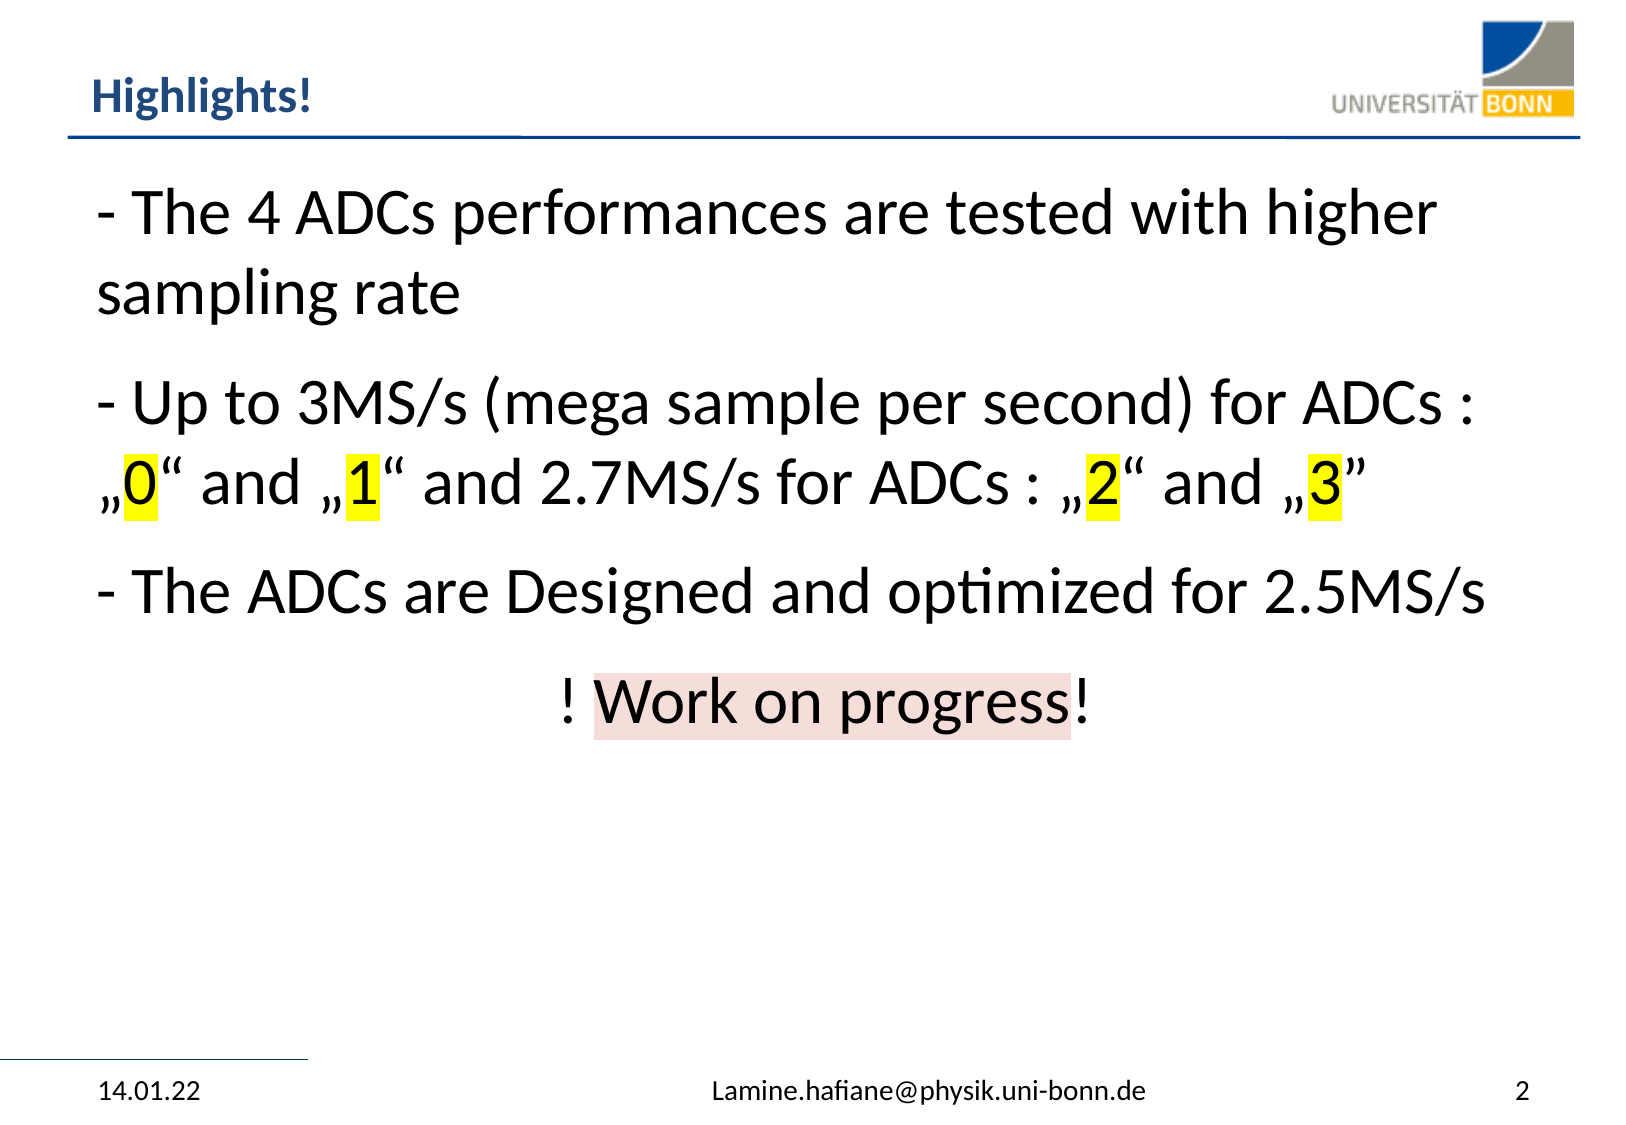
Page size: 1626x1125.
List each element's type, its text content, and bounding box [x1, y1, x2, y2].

picture [1330, 0, 1574, 137]
footer Lamine.hafiane@physik.uni-bonn.de [525, 1058, 1334, 1119]
slide_number 14.01.22 [82, 1058, 513, 1119]
title Highlights! [76, 55, 1306, 150]
slide_number <number> [1356, 1058, 1545, 1119]
list - The 4 ADCs performances are tested with higher sampling rate - Up to 3MS/s (mega sample per second) for ADCs : „0“ and „1“ and 2.7MS/s for ADCs : „2“ and „3” - The ADCs are Designed and optimized for 2.5MS/s ! Work on progress! [81, 160, 1569, 1035]
